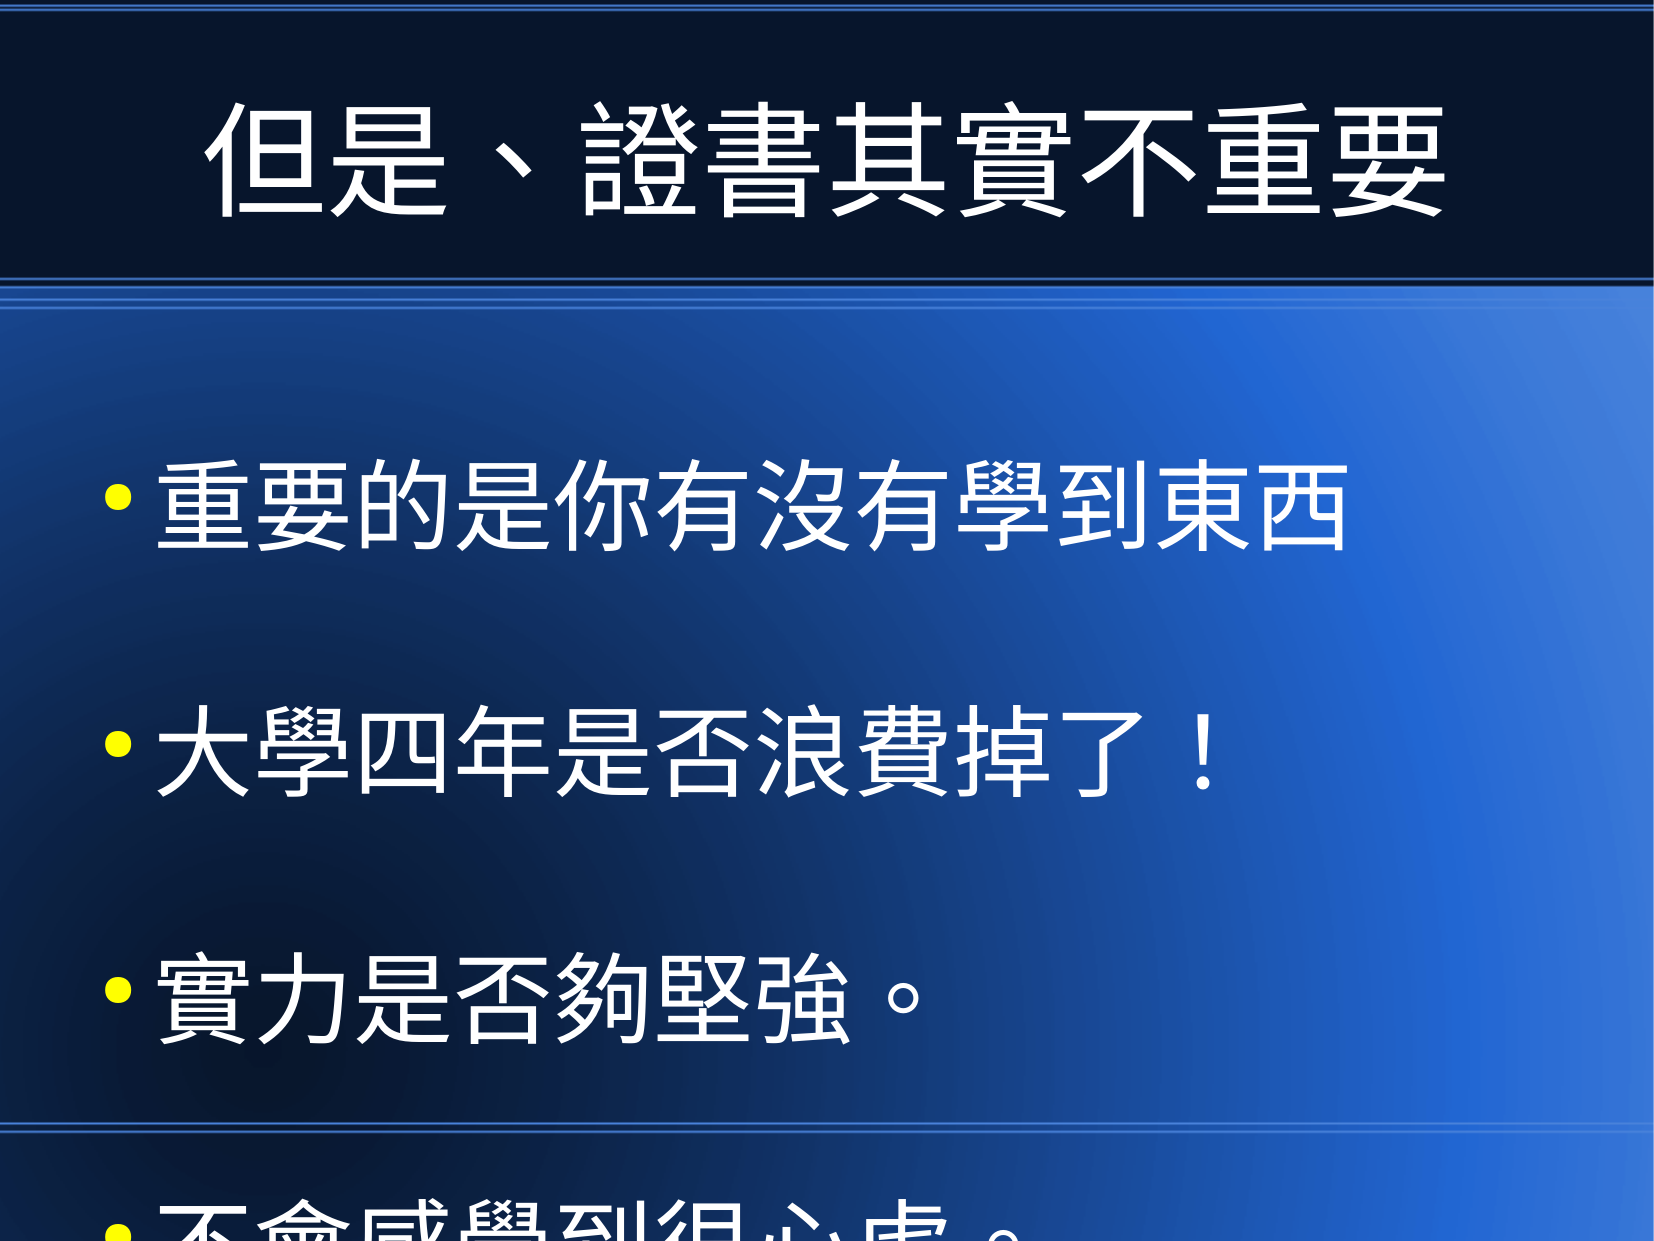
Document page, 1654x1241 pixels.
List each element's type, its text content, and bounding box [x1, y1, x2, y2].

list 重要的是你有沒有學到東西 大學四年是否浪費掉了！ 實力是否夠堅強。 不會感覺到很心虛。 [82, 355, 1571, 1241]
title 但是、證書其實不重要 [82, 49, 1571, 257]
picture [0, 0, 1654, 1241]
